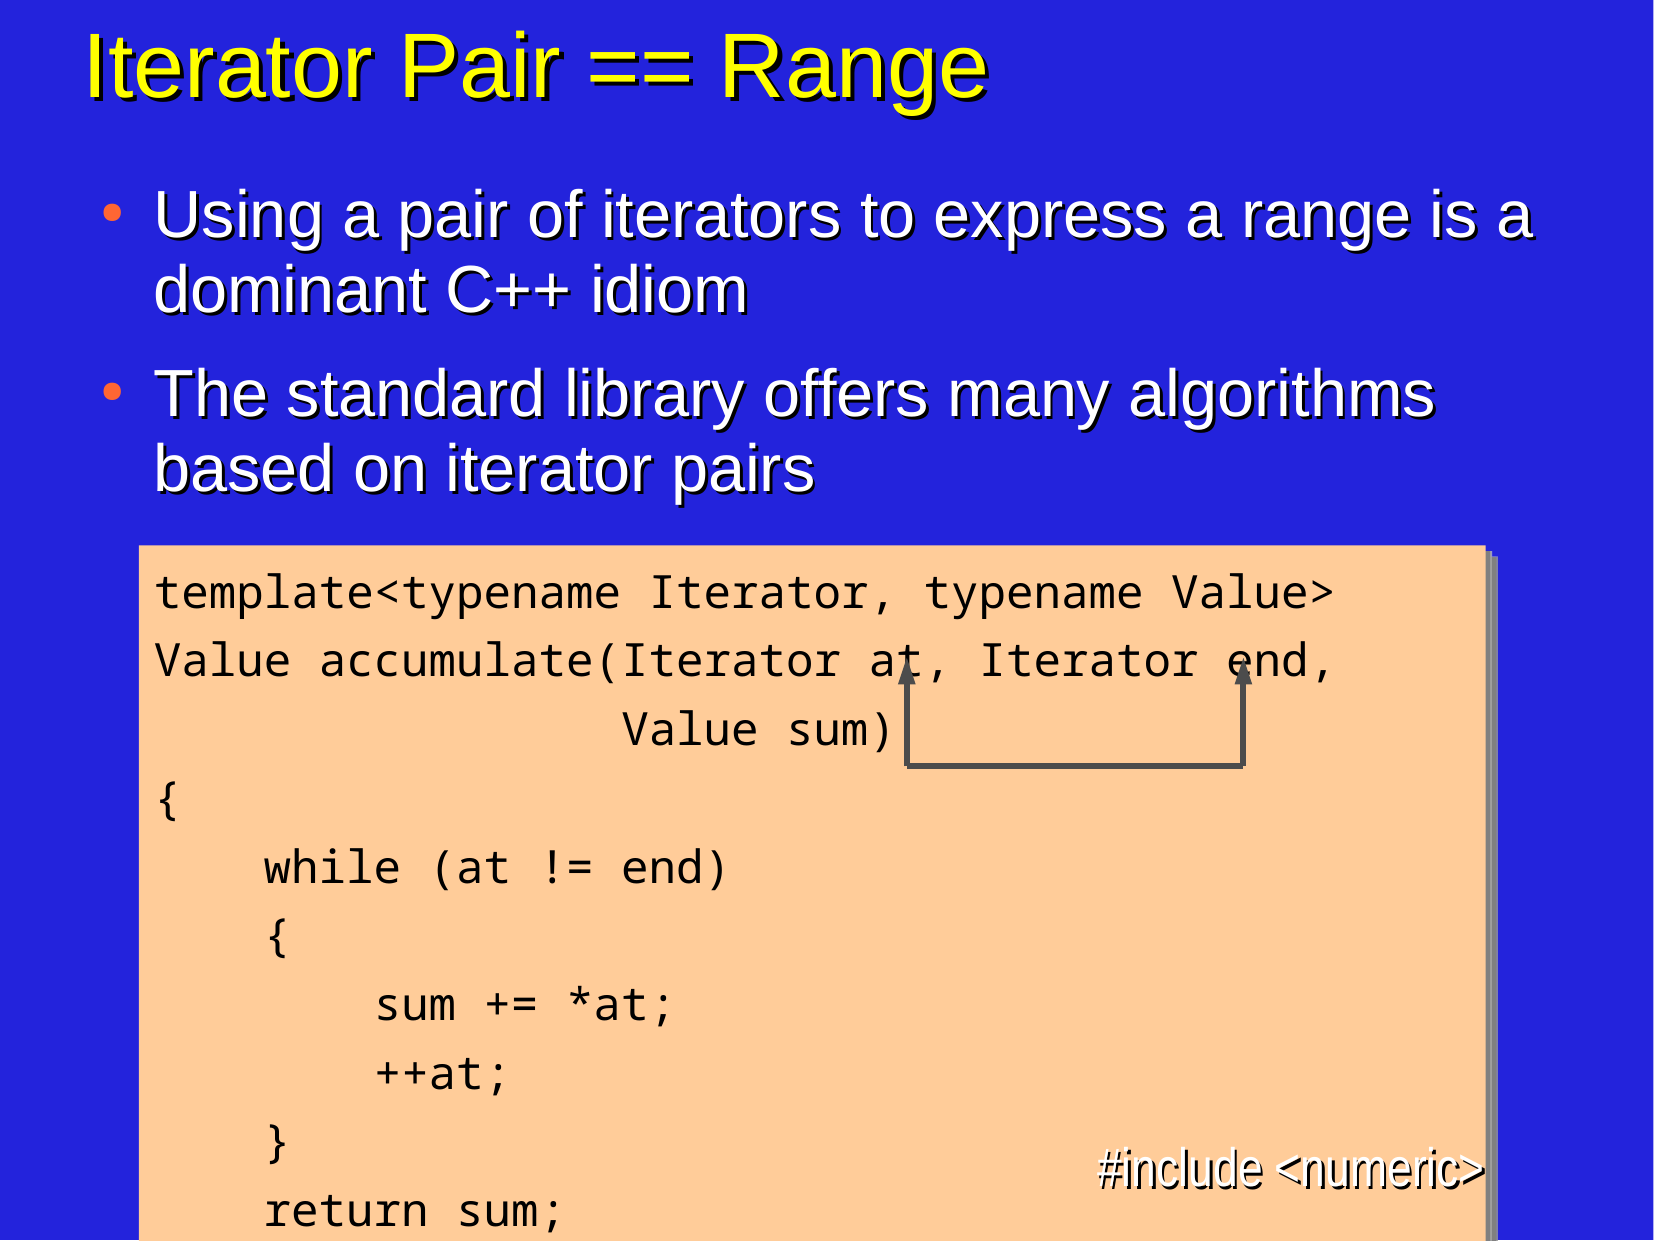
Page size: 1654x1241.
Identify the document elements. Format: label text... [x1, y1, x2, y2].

list Using a pair of iterators to express a range is a dominant C++ idiom The standard library offers many algorithms based on iterator pairs [82, 177, 1571, 1182]
text_box template<typename Iterator, typename Value> Value accumulate(Iterator at, Iterator end, Value sum) { while (at != end) { sum += *at; ++at; } return sum; } [138, 545, 1486, 1241]
title Iterator Pair == Range [82, 2, 1571, 130]
text_box #include <numeric> [1082, 1124, 1557, 1206]
